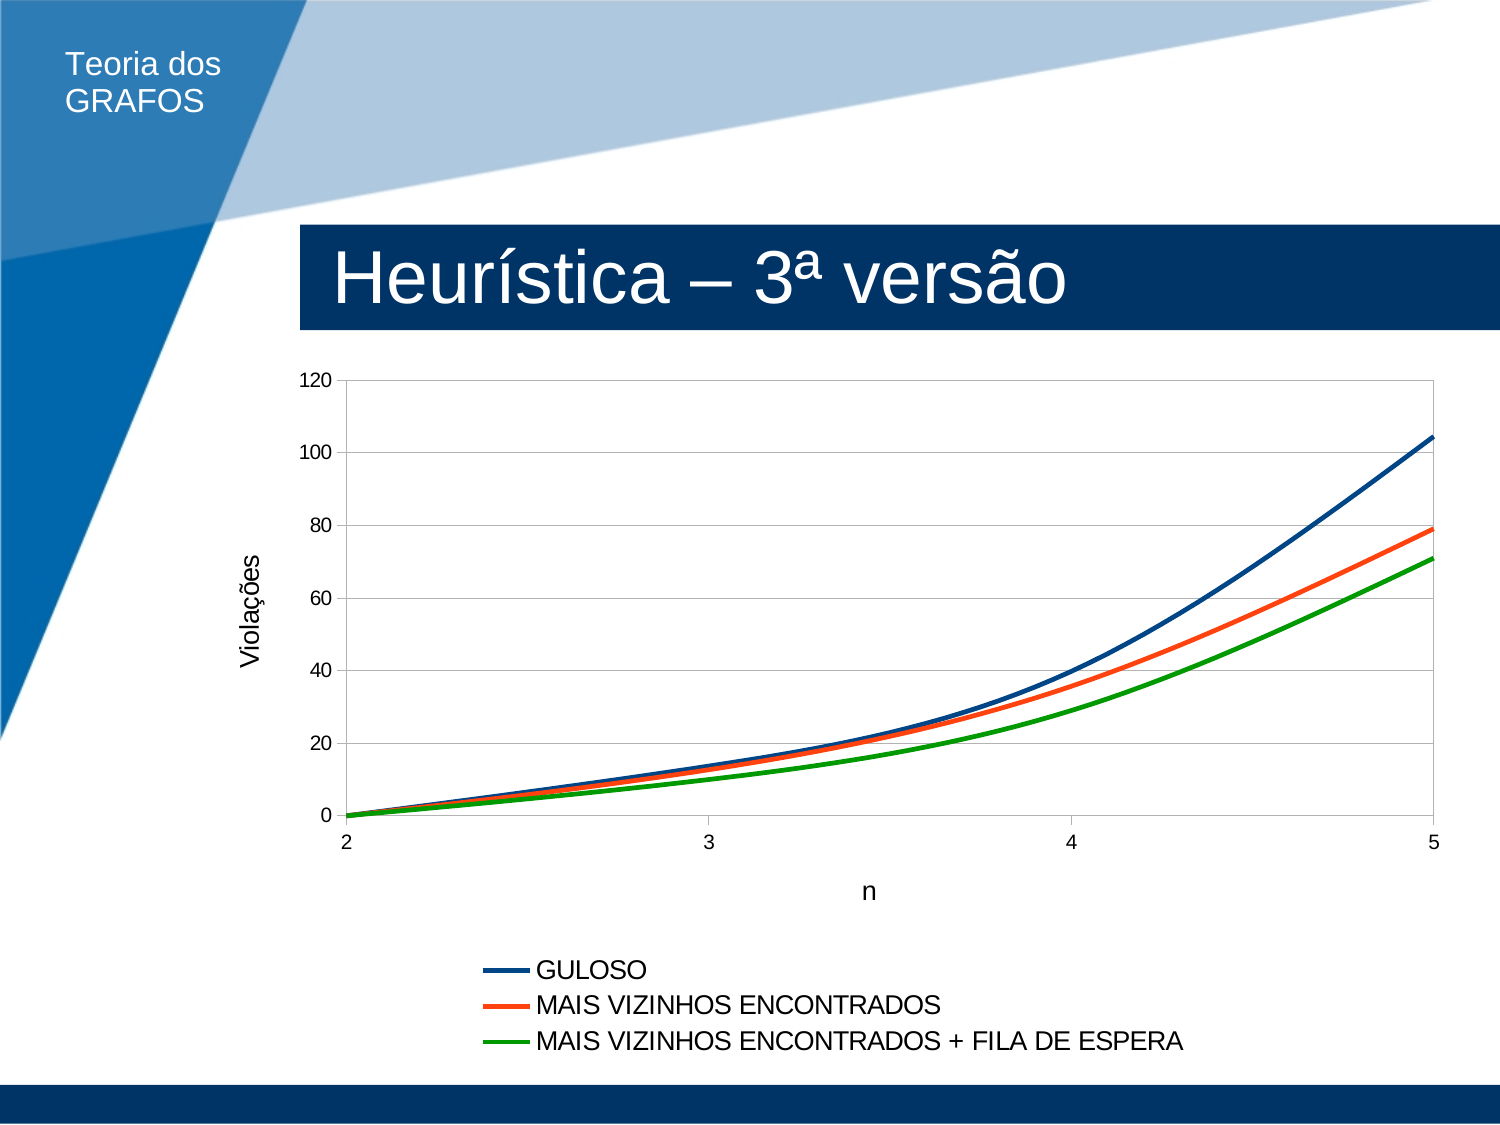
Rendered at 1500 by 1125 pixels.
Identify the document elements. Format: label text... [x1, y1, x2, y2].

chart [200, 354, 1465, 1063]
picture [0, 0, 1500, 842]
title Heurística – 3ª versão [300, 224, 1500, 331]
